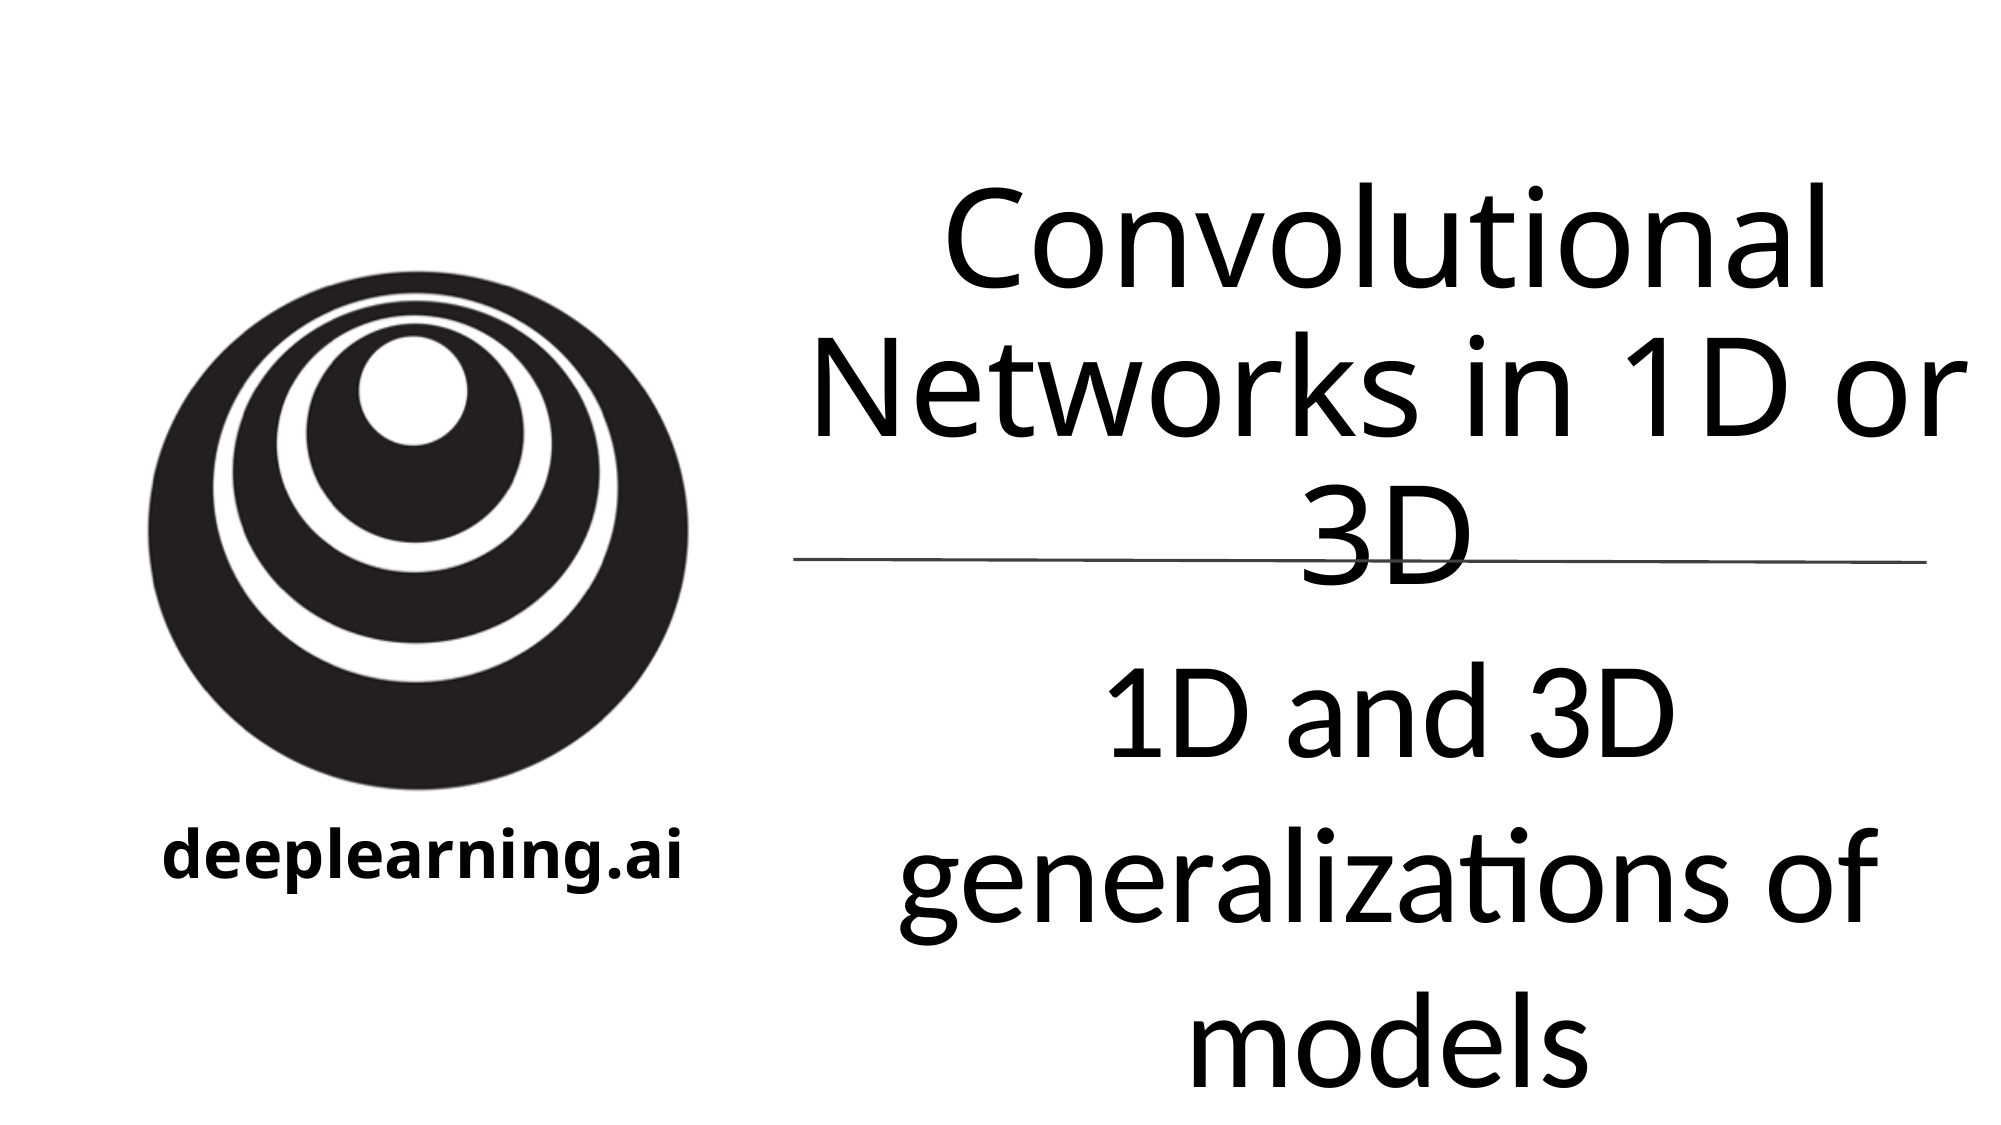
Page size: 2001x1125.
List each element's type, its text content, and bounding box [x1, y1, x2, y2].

title Convolutional Networks in 1D or 3D [776, 161, 2000, 462]
picture [108, 234, 739, 768]
text_box 1D and 3D generalizations of models [787, 612, 1989, 1125]
text_box deeplearning.ai [56, 768, 787, 901]
text_box [179, 194, 669, 702]
